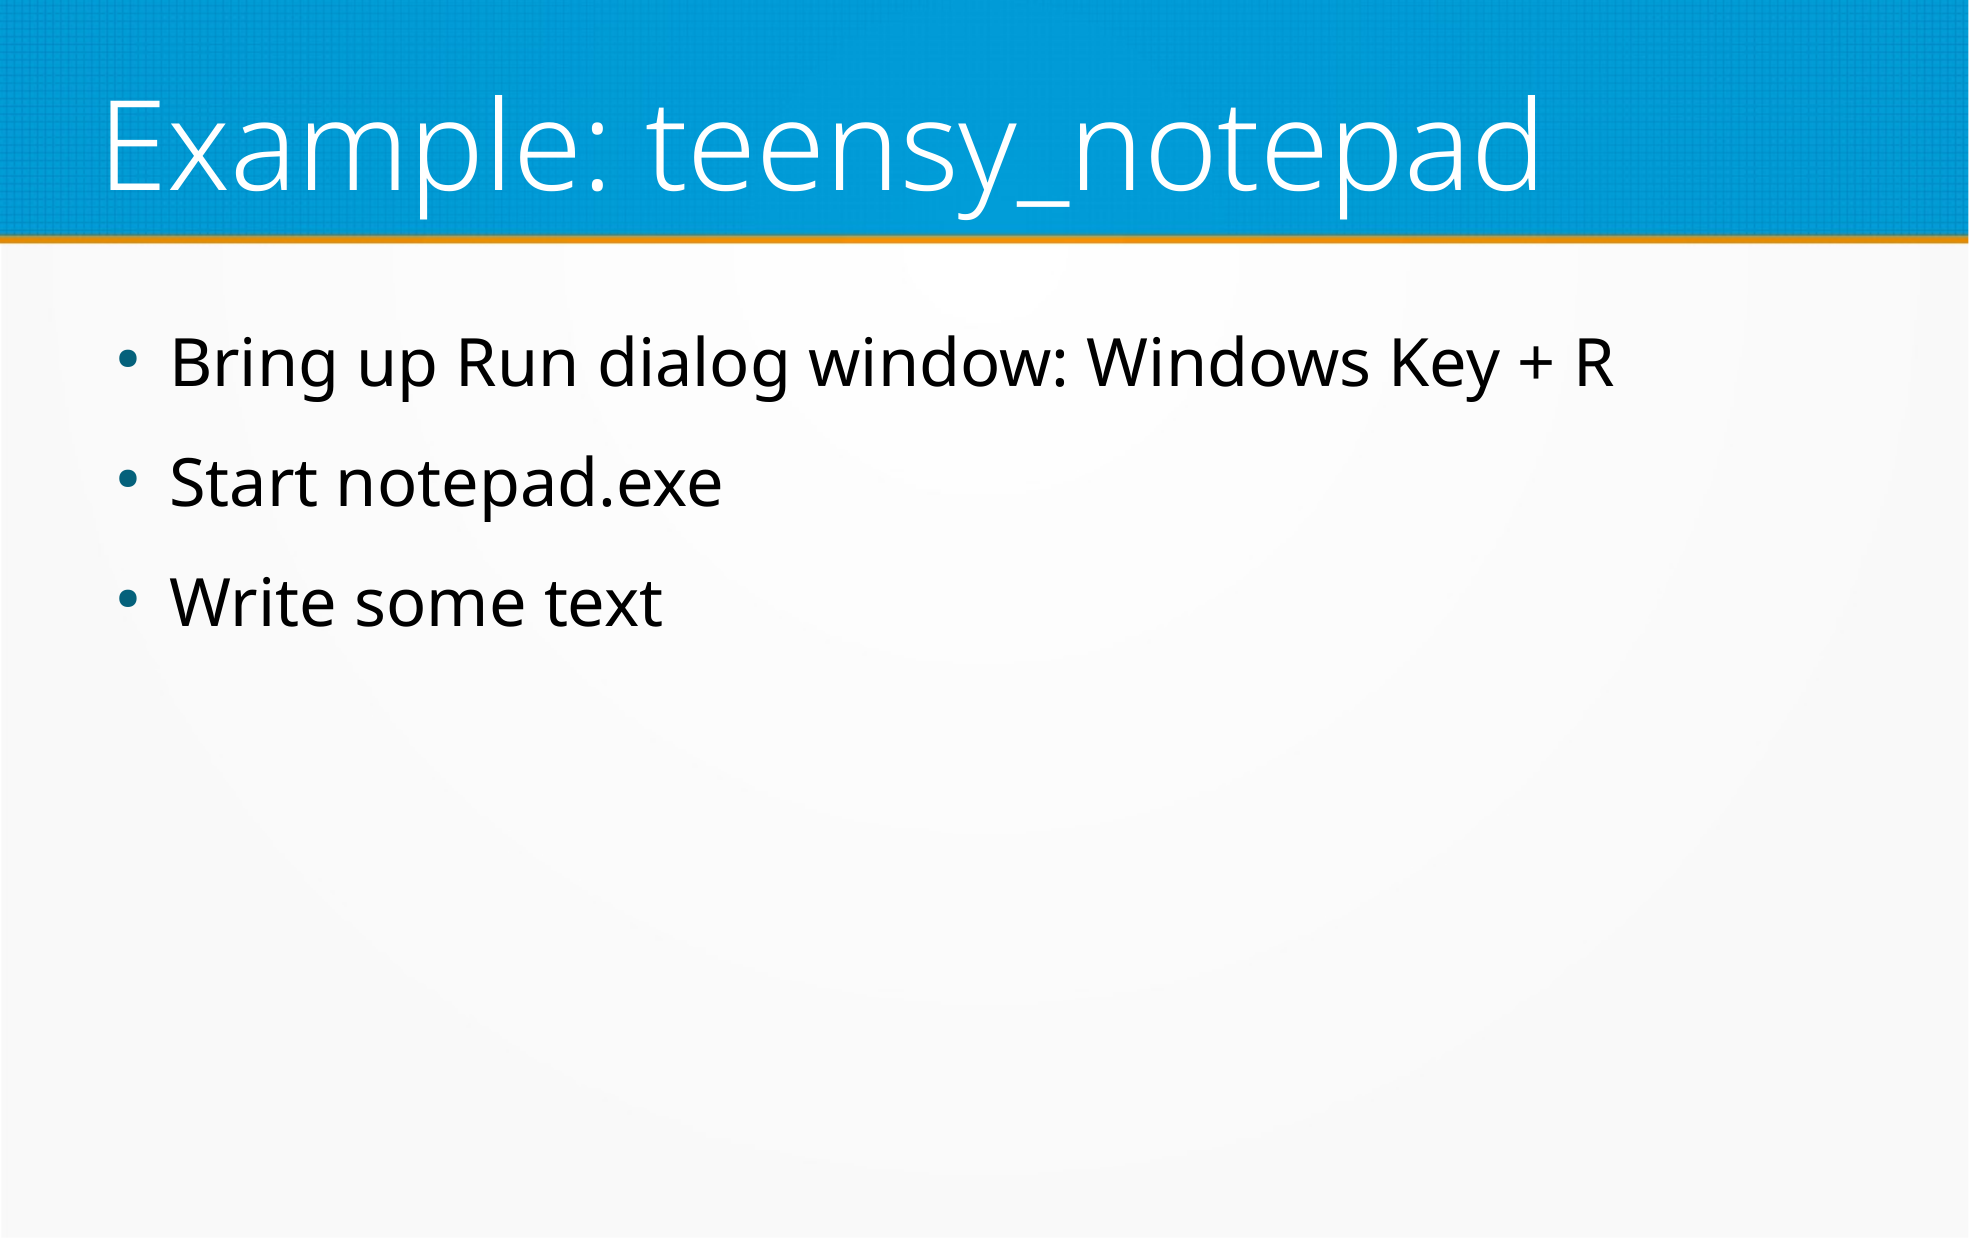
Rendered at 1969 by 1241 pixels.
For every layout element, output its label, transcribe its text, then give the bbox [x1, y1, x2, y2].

picture [0, 233, 1969, 1241]
title Example: teensy_notepad [98, 19, 1870, 227]
list Bring up Run dialog window: Windows Key + R Start notepad.exe Write some text [98, 315, 1861, 1081]
